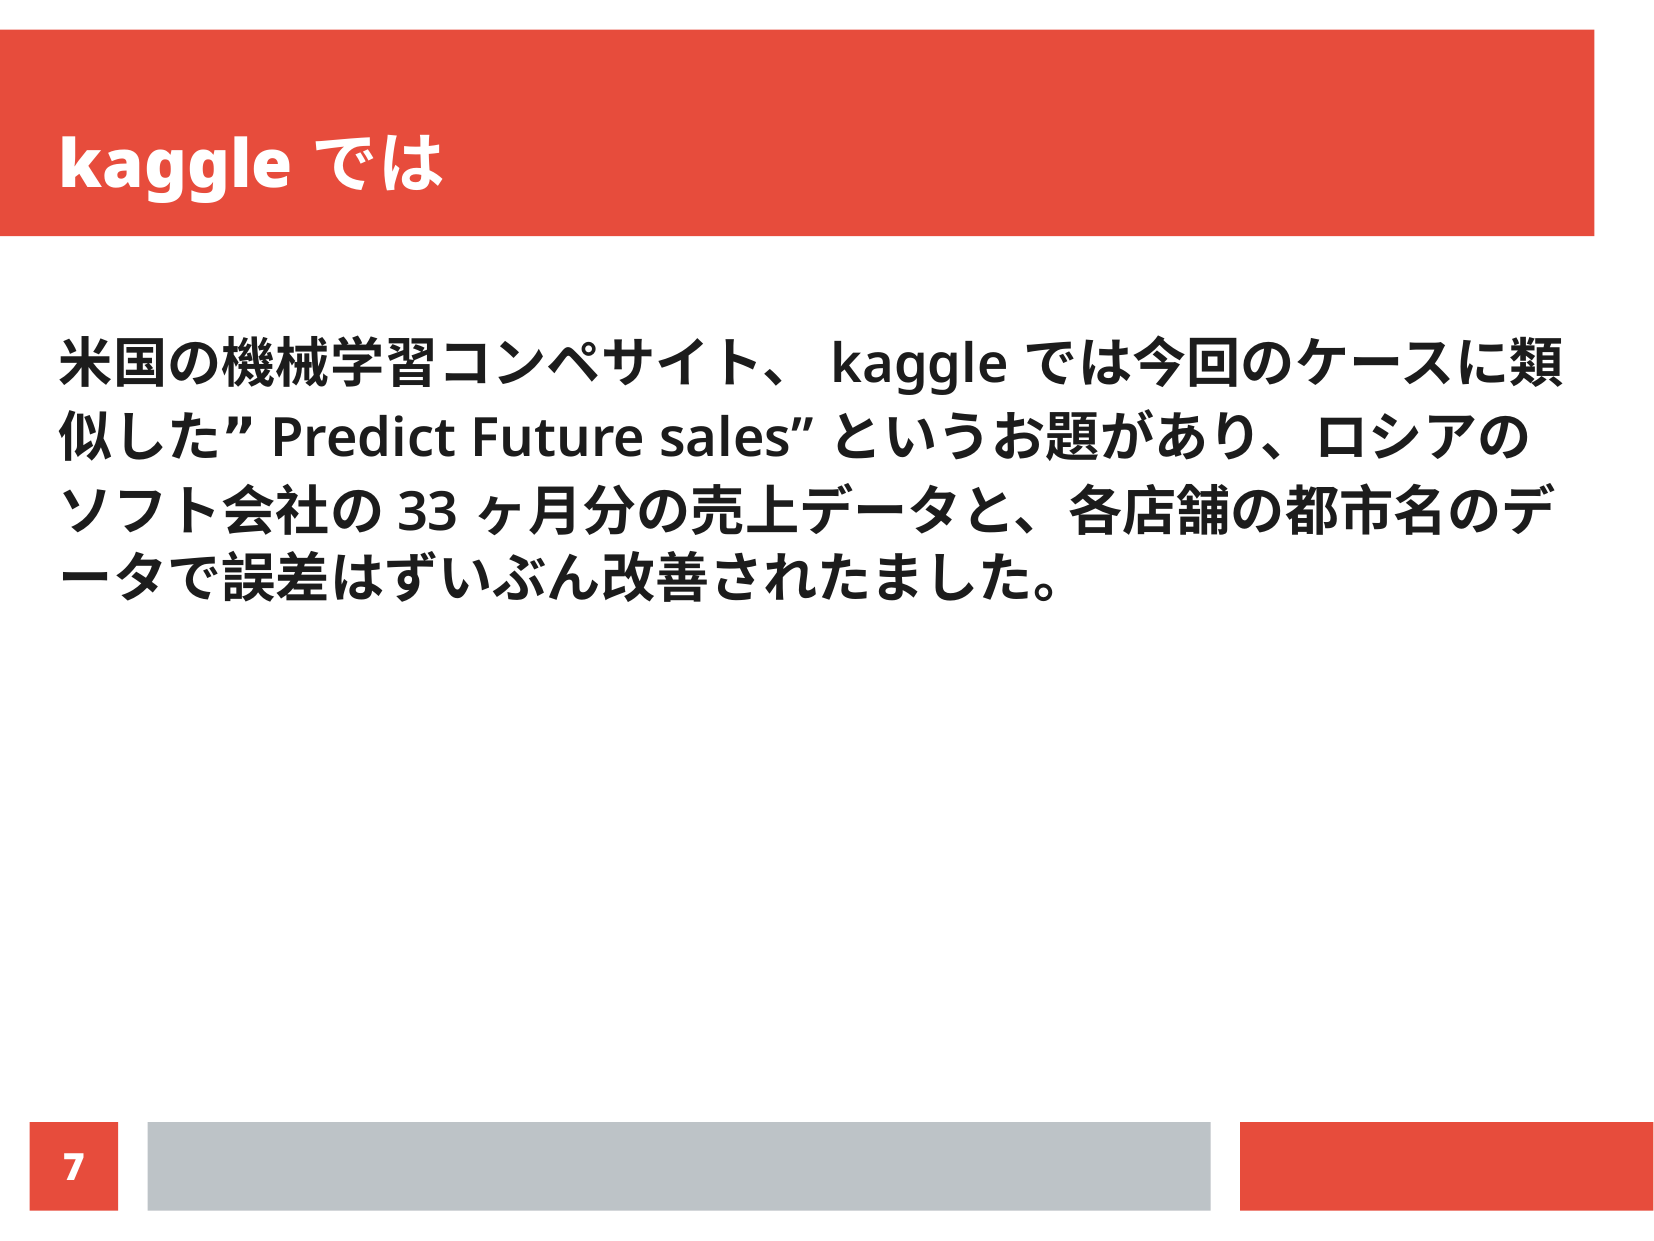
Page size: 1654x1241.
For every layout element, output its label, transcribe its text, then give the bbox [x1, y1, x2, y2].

title kaggleでは [59, 59, 1595, 207]
list 米国の機械学習コンペサイト、kaggleでは今回のケースに類似した”Predict Future sales”というお題があり、ロシアのソフト会社の33ヶ月分の売上データと、各店舗の都市名のデータで誤差はずいぶん改善されたました。 [59, 324, 1565, 1093]
